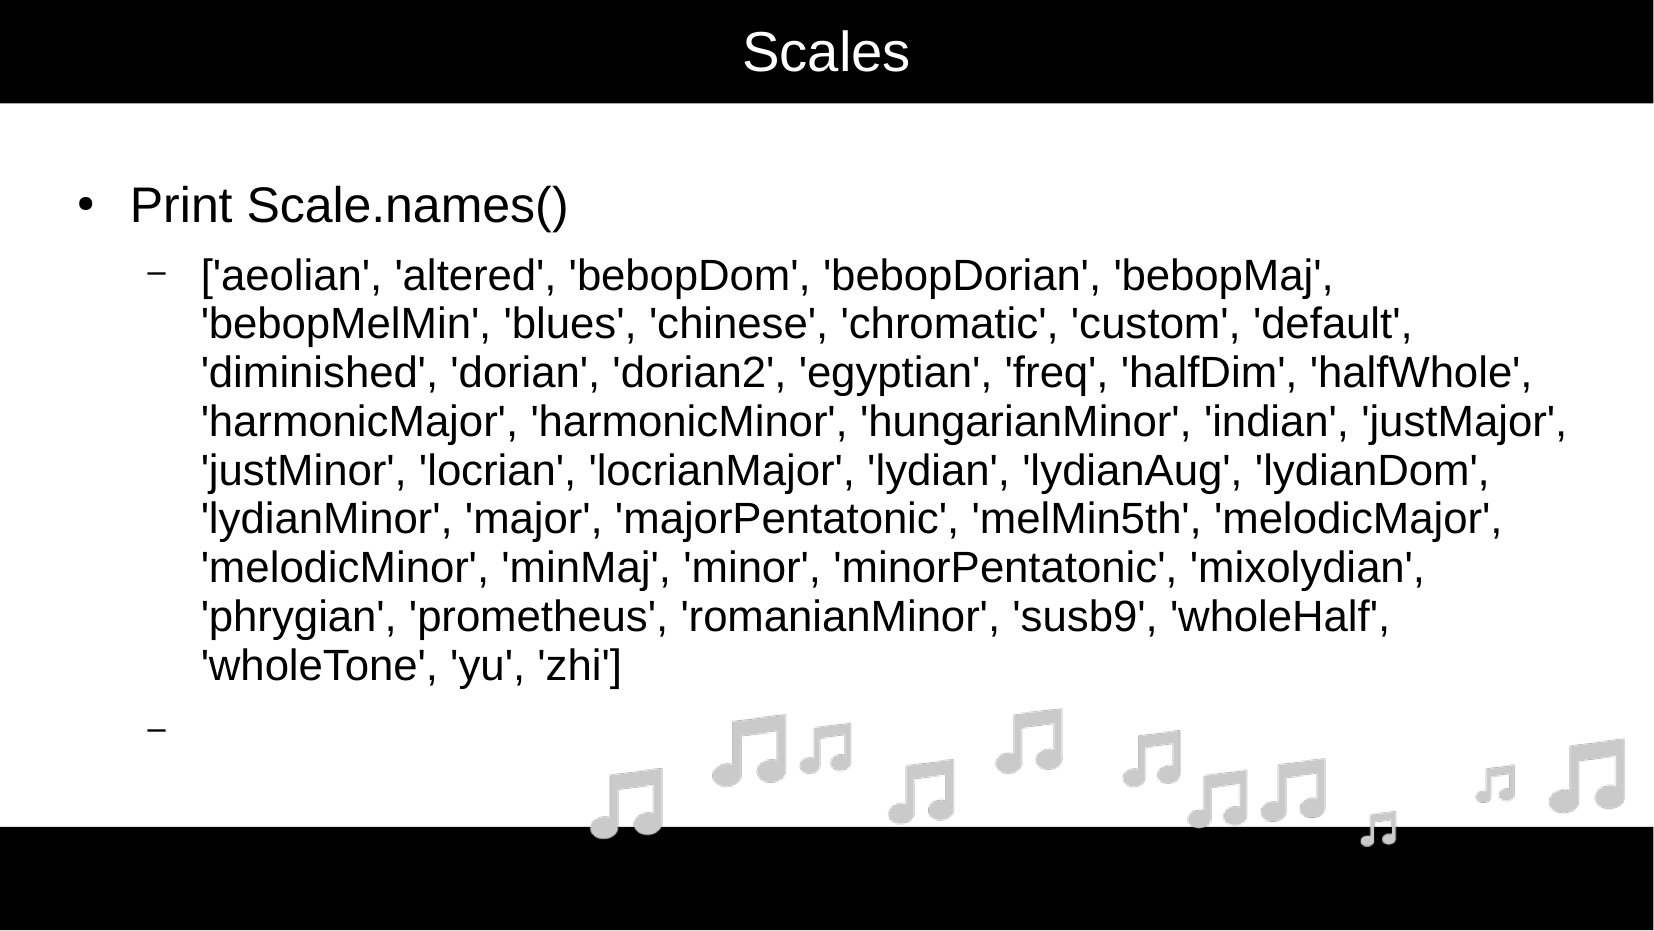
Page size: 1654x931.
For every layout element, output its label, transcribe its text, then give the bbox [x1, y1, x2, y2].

list Print Scale.names() ['aeolian', 'altered', 'bebopDom', 'bebopDorian', 'bebopMaj', 'bebopMelMin', 'blues', 'chinese', 'chromatic', 'custom', 'default', 'diminished', 'dorian', 'dorian2', 'egyptian', 'freq', 'halfDim', 'halfWhole', 'harmonicMajor', 'harmonicMinor', 'hungarianMinor', 'indian', 'justMajor', 'justMinor', 'locrian', 'locrianMajor', 'lydian', 'lydianAug', 'lydianDom', 'lydianMinor', 'major', 'majorPentatonic', 'melMin5th', 'melodicMajor', 'melodicMinor', 'minMaj', 'minor', 'minorPentatonic', 'mixolydian', 'phrygian', 'prometheus', 'romanianMinor', 'susb9', 'wholeHalf', 'wholeTone', 'yu', 'zhi'] [59, 177, 1595, 768]
title Scales [59, 6, 1595, 98]
